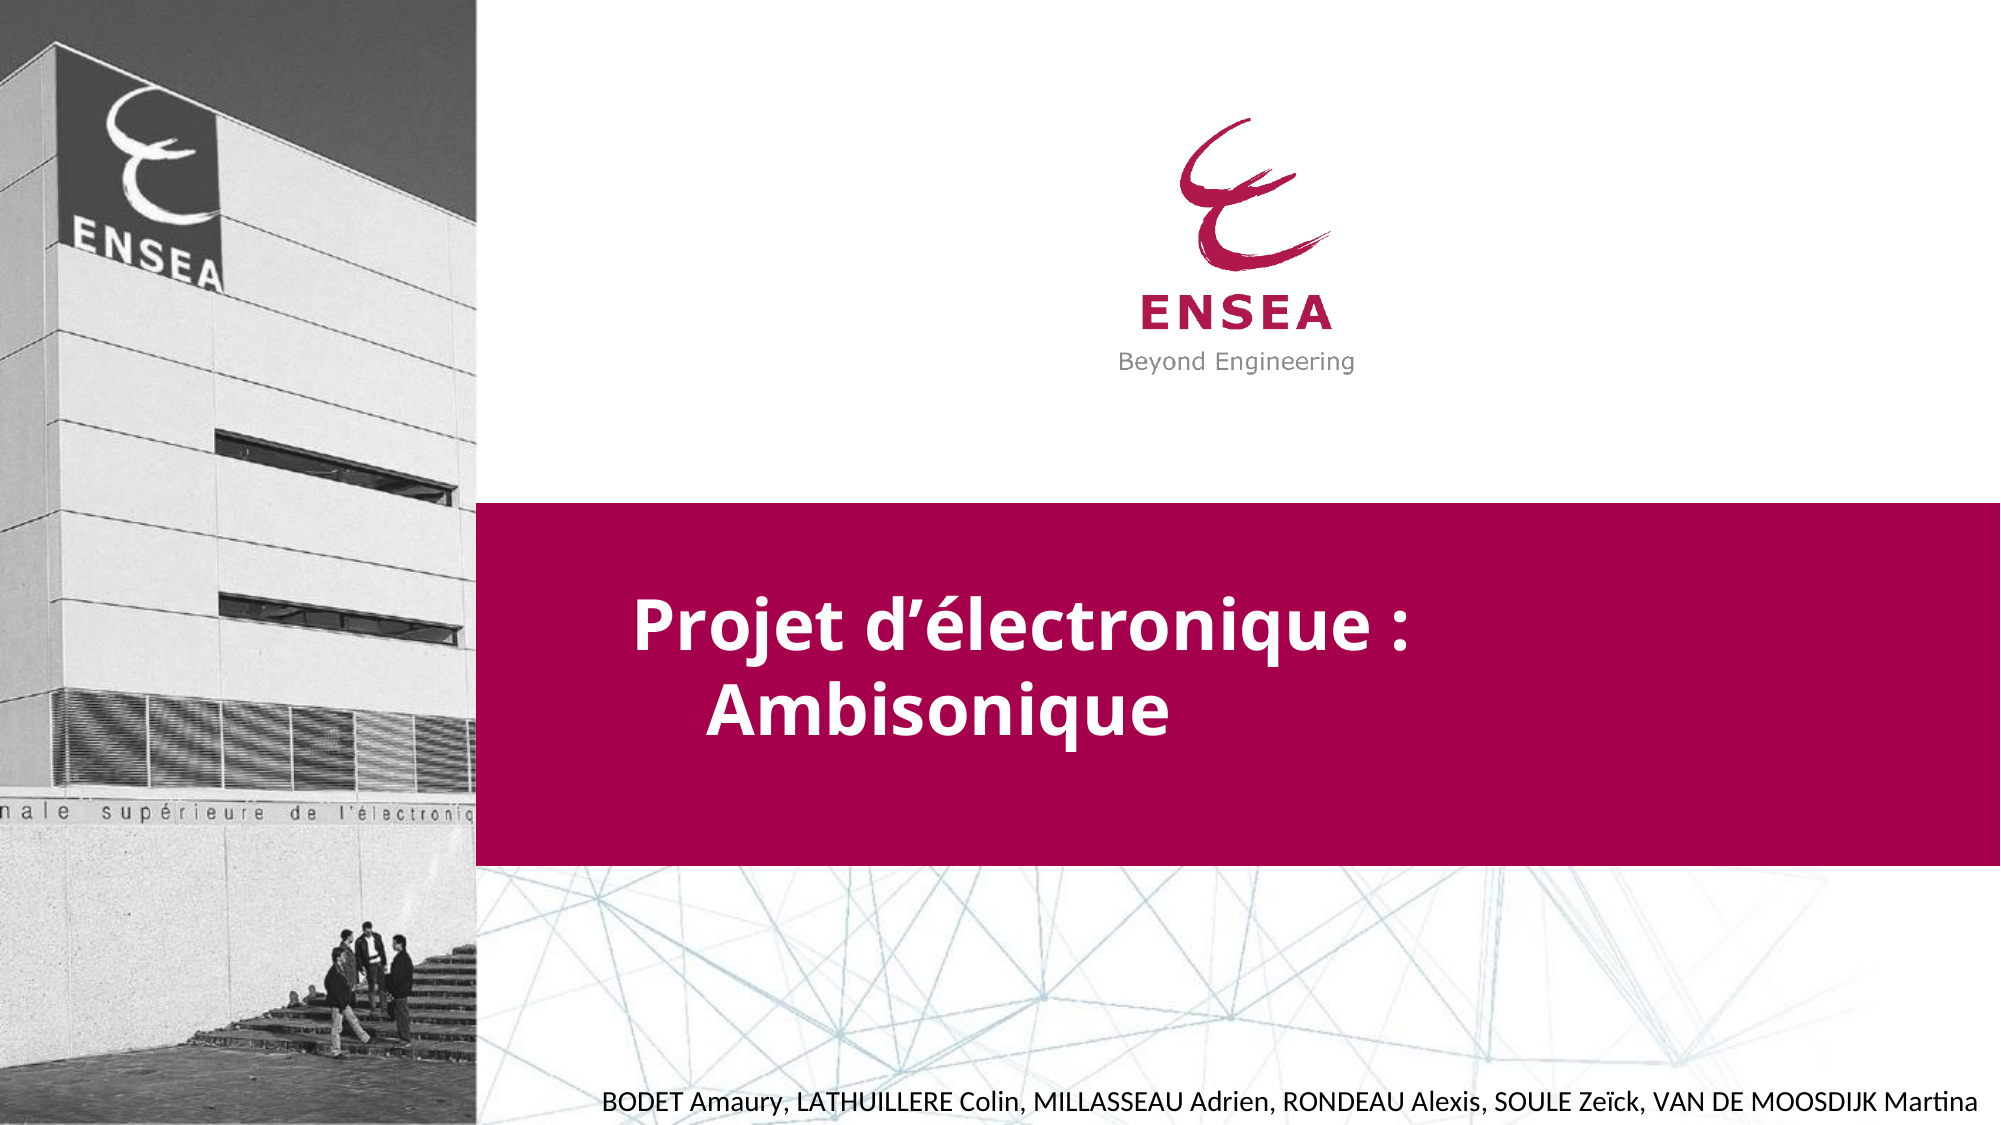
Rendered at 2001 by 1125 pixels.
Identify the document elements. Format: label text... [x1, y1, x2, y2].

picture [1104, 104, 1369, 390]
text_box BODET Amaury, LATHUILLERE Colin, MILLASSEAU Adrien, RONDEAU Alexis, SOULE Zeïck, VAN DE MOOSDIJK Martina [586, 1074, 2000, 1125]
text_box [476, 503, 2000, 866]
text_box Projet d’électronique : Ambisonique [616, 572, 1946, 754]
